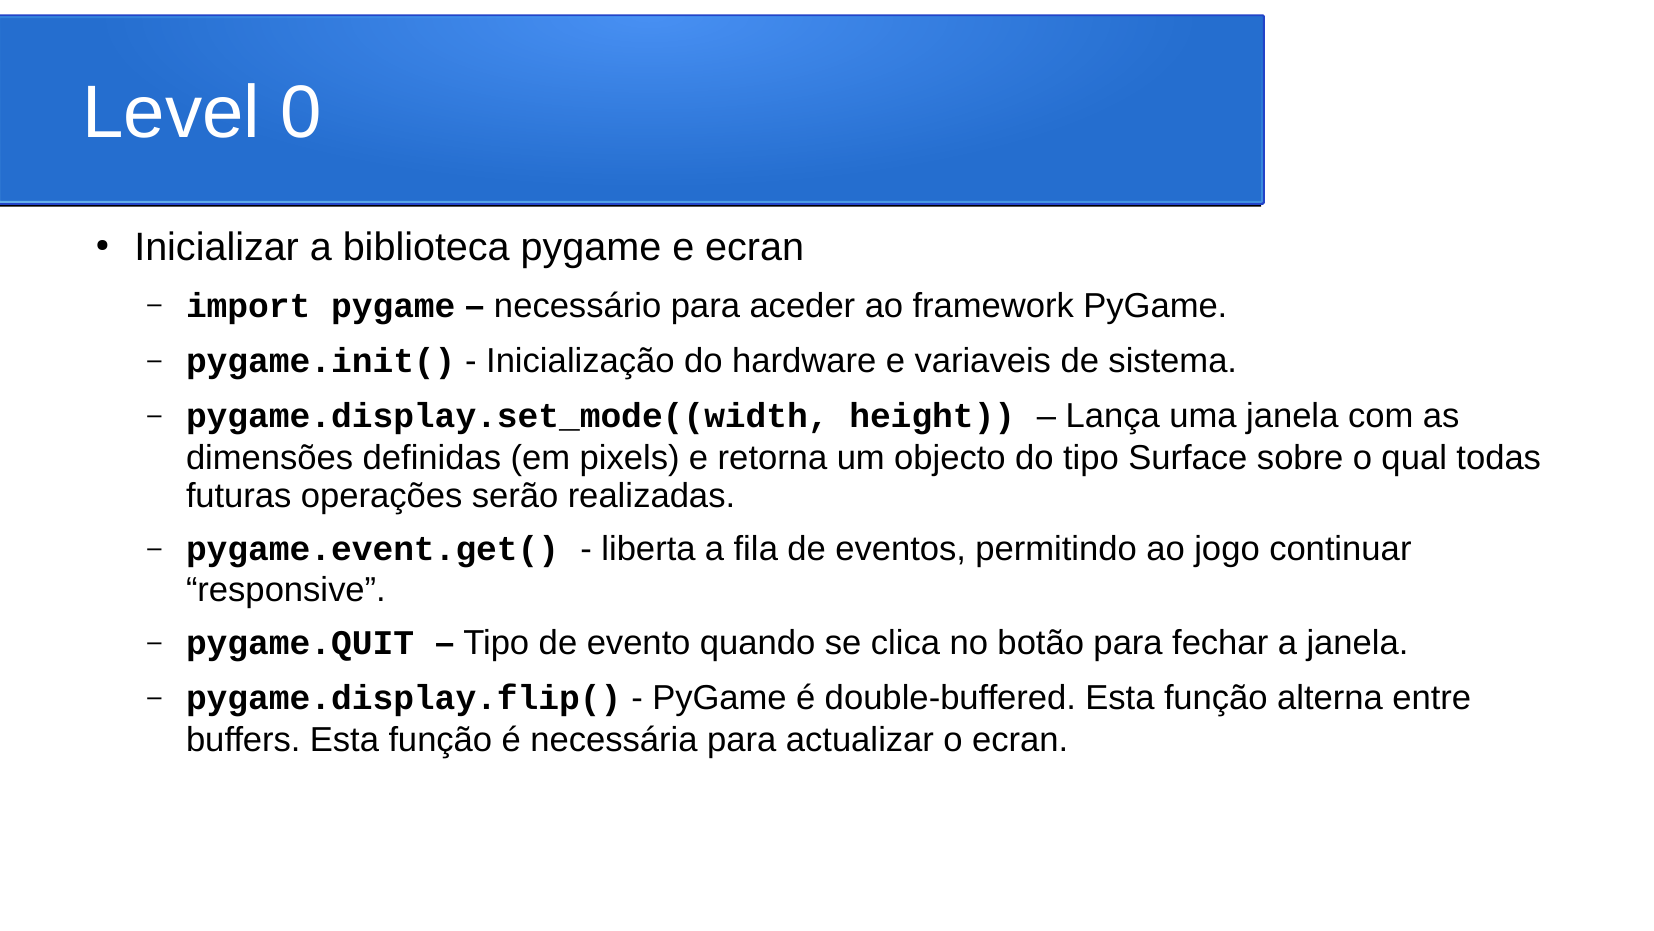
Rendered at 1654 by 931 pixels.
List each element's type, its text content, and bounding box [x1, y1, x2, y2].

list Inicializar a biblioteca pygame e ecran import pygame – necessário para aceder ao framework PyGame. pygame.init() - Inicialização do hardware e variaveis de sistema. pygame.display.set_mode((width, height)) – Lança uma janela com as dimensões definidas (em pixels) e retorna um objecto do tipo Surface sobre o qual todas futuras operações serão realizadas. pygame.event.get() - liberta a fila de eventos, permitindo ao jogo continuar “responsive”. pygame.QUIT – Tipo de evento quando se clica no botão para fechar a janela. pygame.display.flip() - PyGame é double-buffered. Esta função alterna entre buffers. Esta função é necessária para actualizar o ecran. [82, 224, 1571, 764]
title Level 0 [82, 35, 1235, 189]
